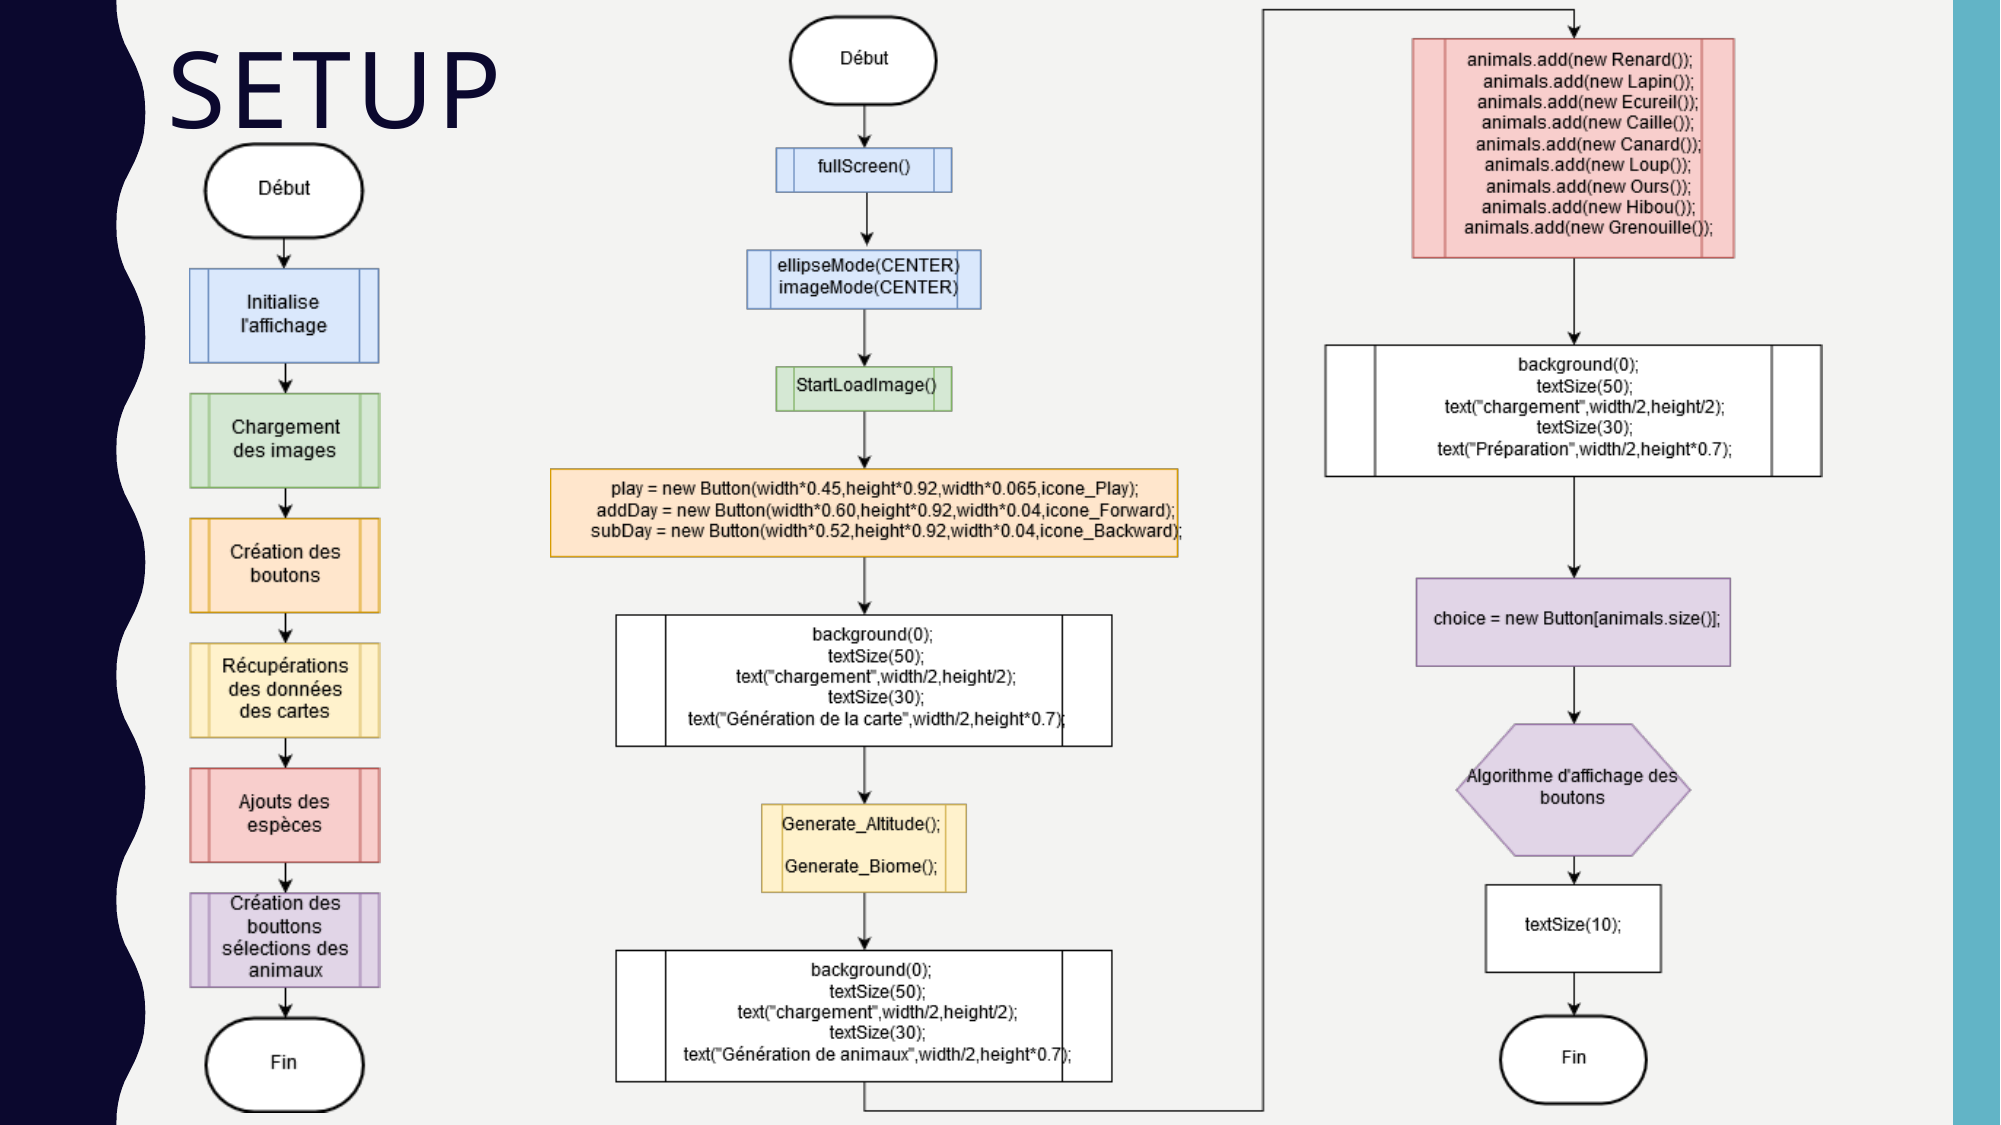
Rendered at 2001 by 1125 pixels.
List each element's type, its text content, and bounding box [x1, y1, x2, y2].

title Setup [152, 29, 550, 275]
picture [189, 142, 381, 1113]
picture [550, 0, 1823, 1125]
